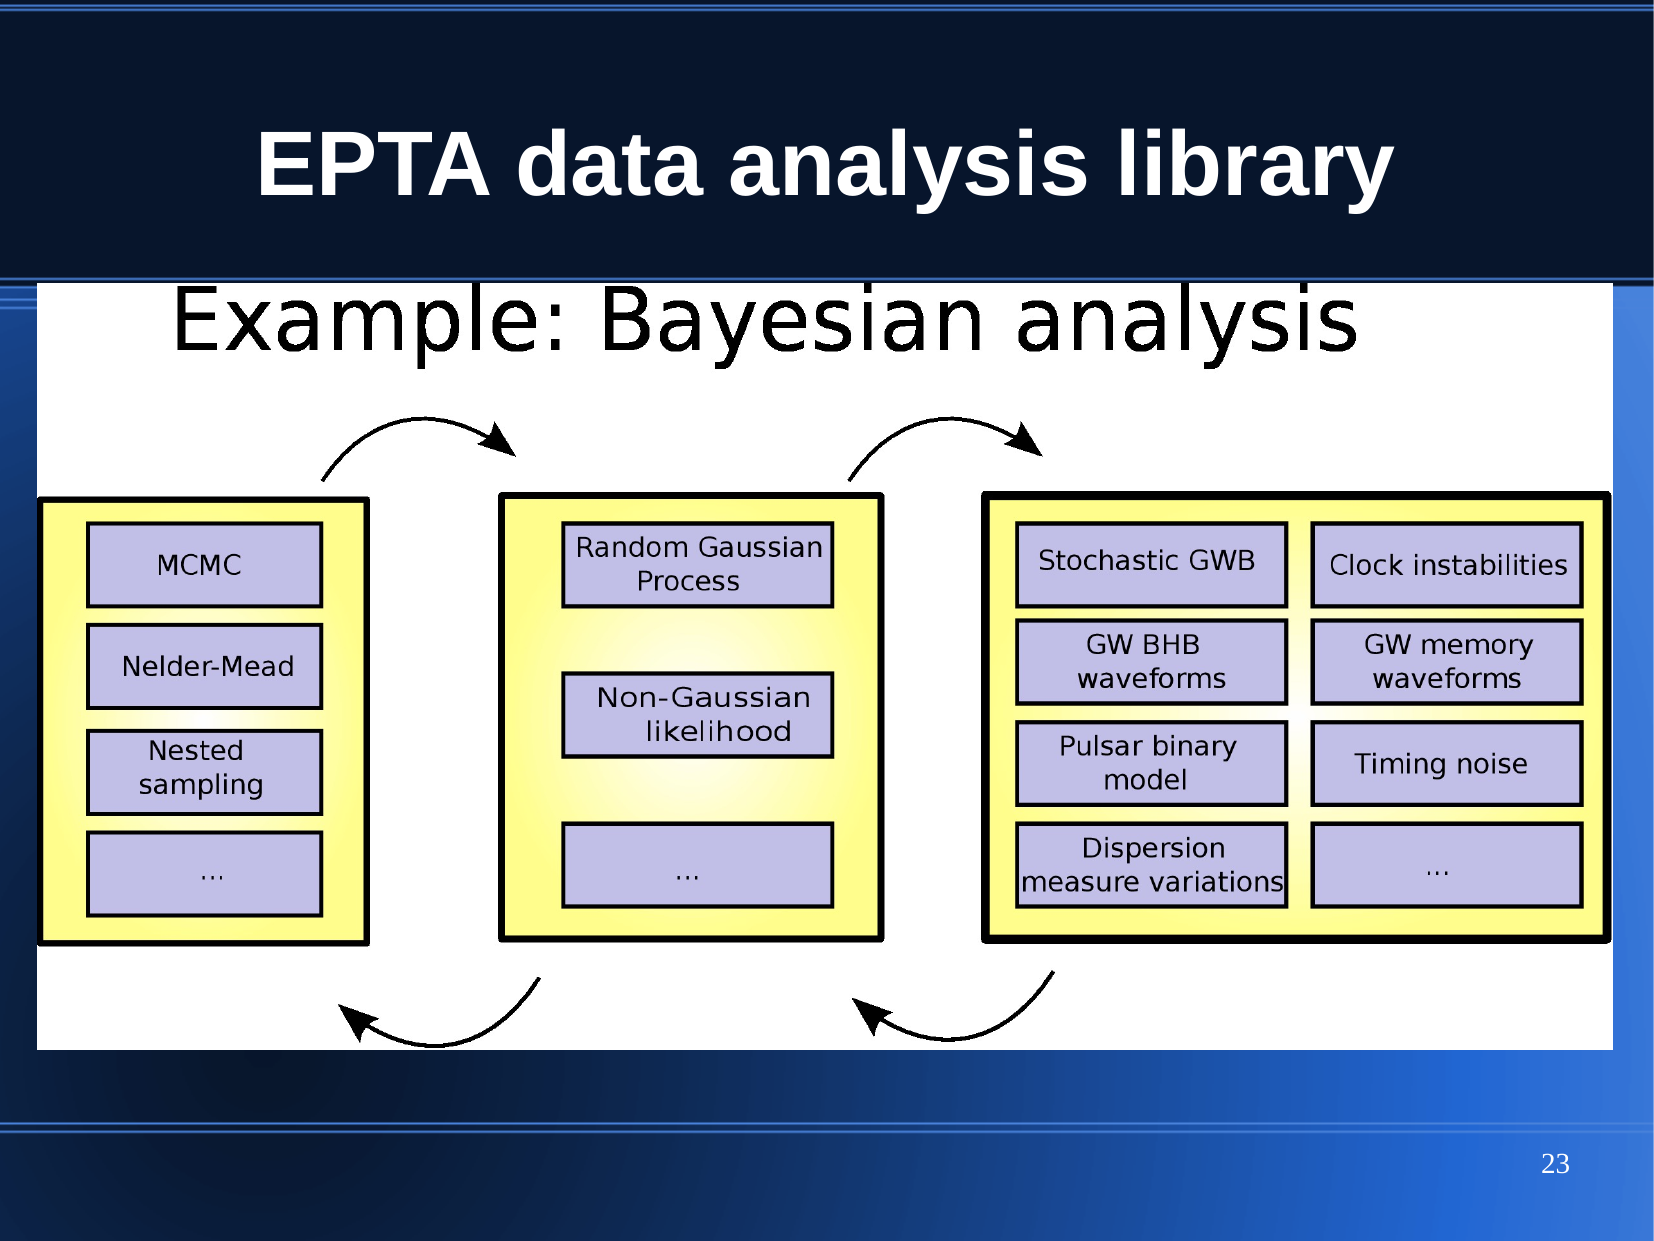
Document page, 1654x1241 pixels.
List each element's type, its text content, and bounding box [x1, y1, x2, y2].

picture [0, 0, 1654, 1241]
title EPTA data analysis library [82, 49, 1571, 257]
